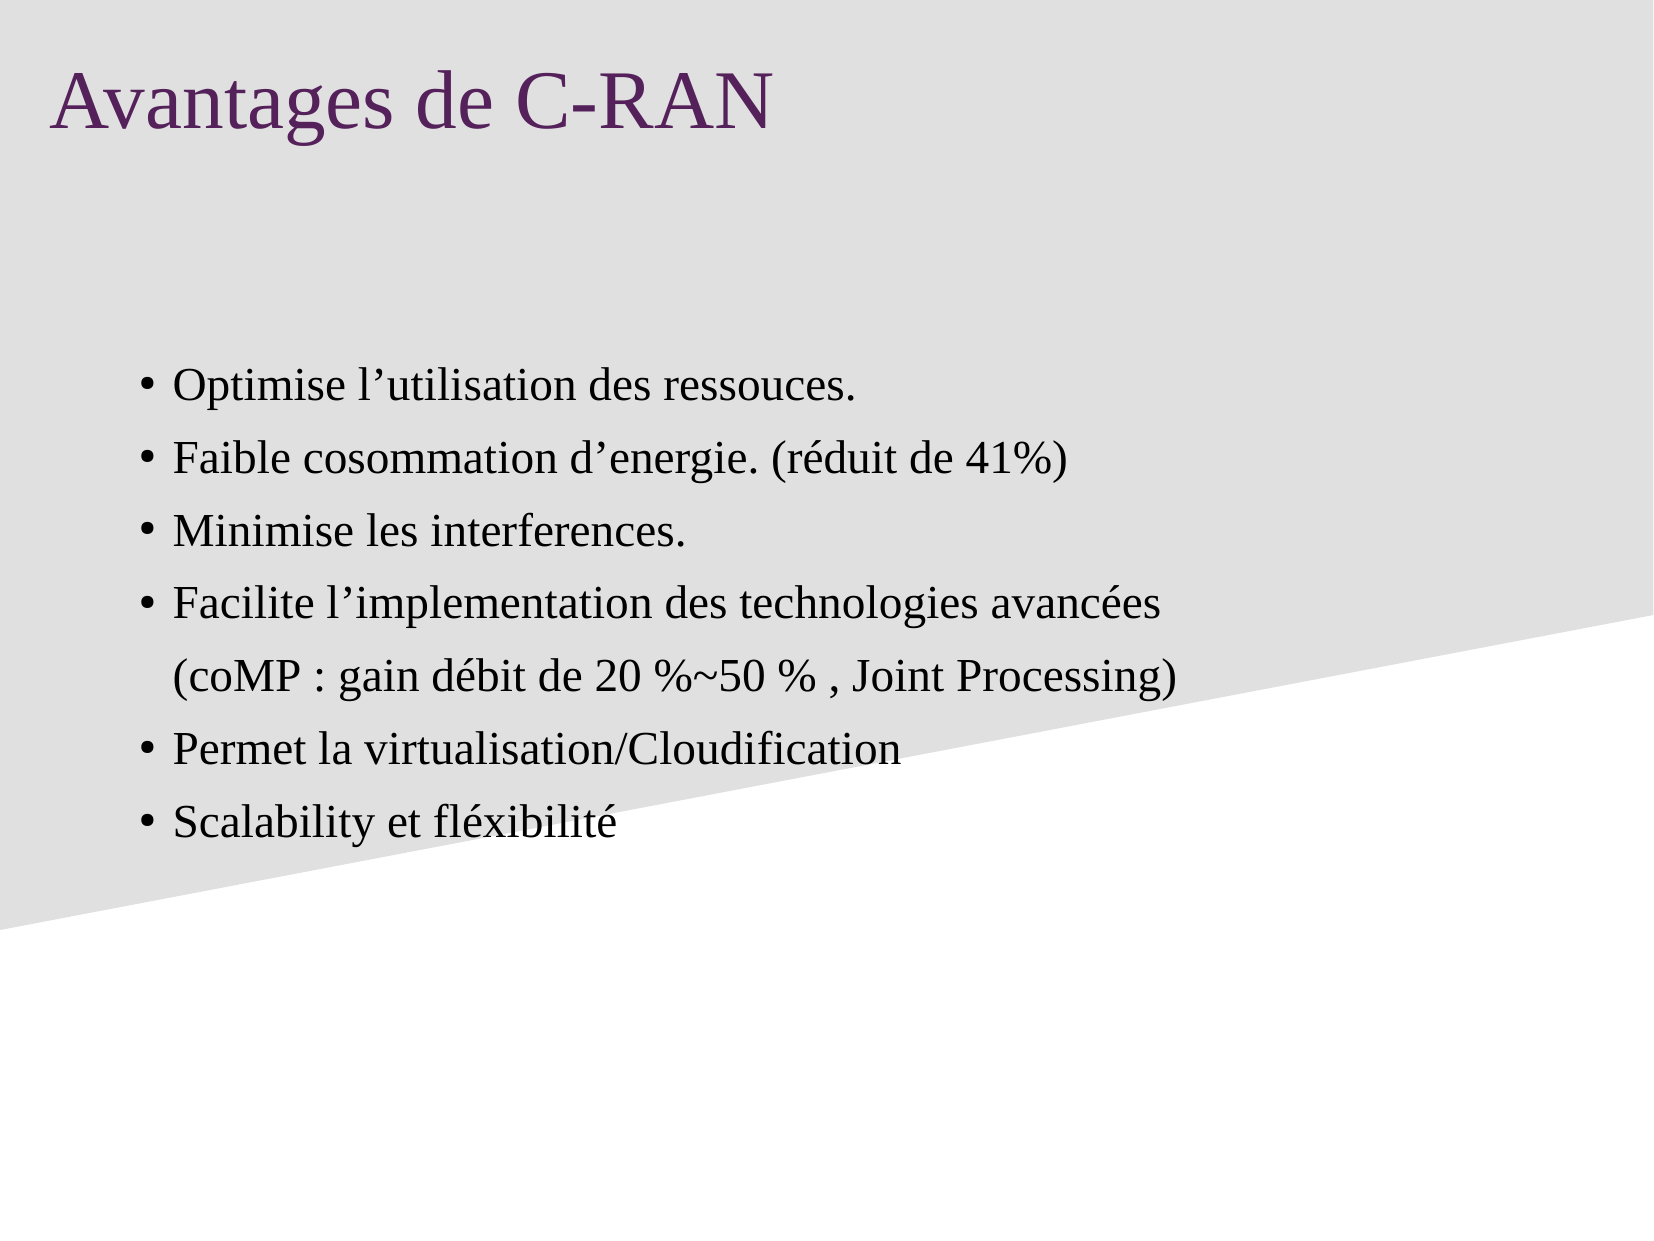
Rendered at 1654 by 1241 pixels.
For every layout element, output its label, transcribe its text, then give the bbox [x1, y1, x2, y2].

list Optimise l’utilisation des ressouces. Faible cosommation d’energie. (réduit de 41%) Minimise les interferences. Facilite l’implementation des technologies avancées (coMP : gain débit de 20 %~50 % , Joint Processing) Permet la virtualisation/Cloudification Scalability et fléxibilité [128, 358, 1583, 851]
text_box Avantages de C-RAN [34, 47, 1654, 166]
